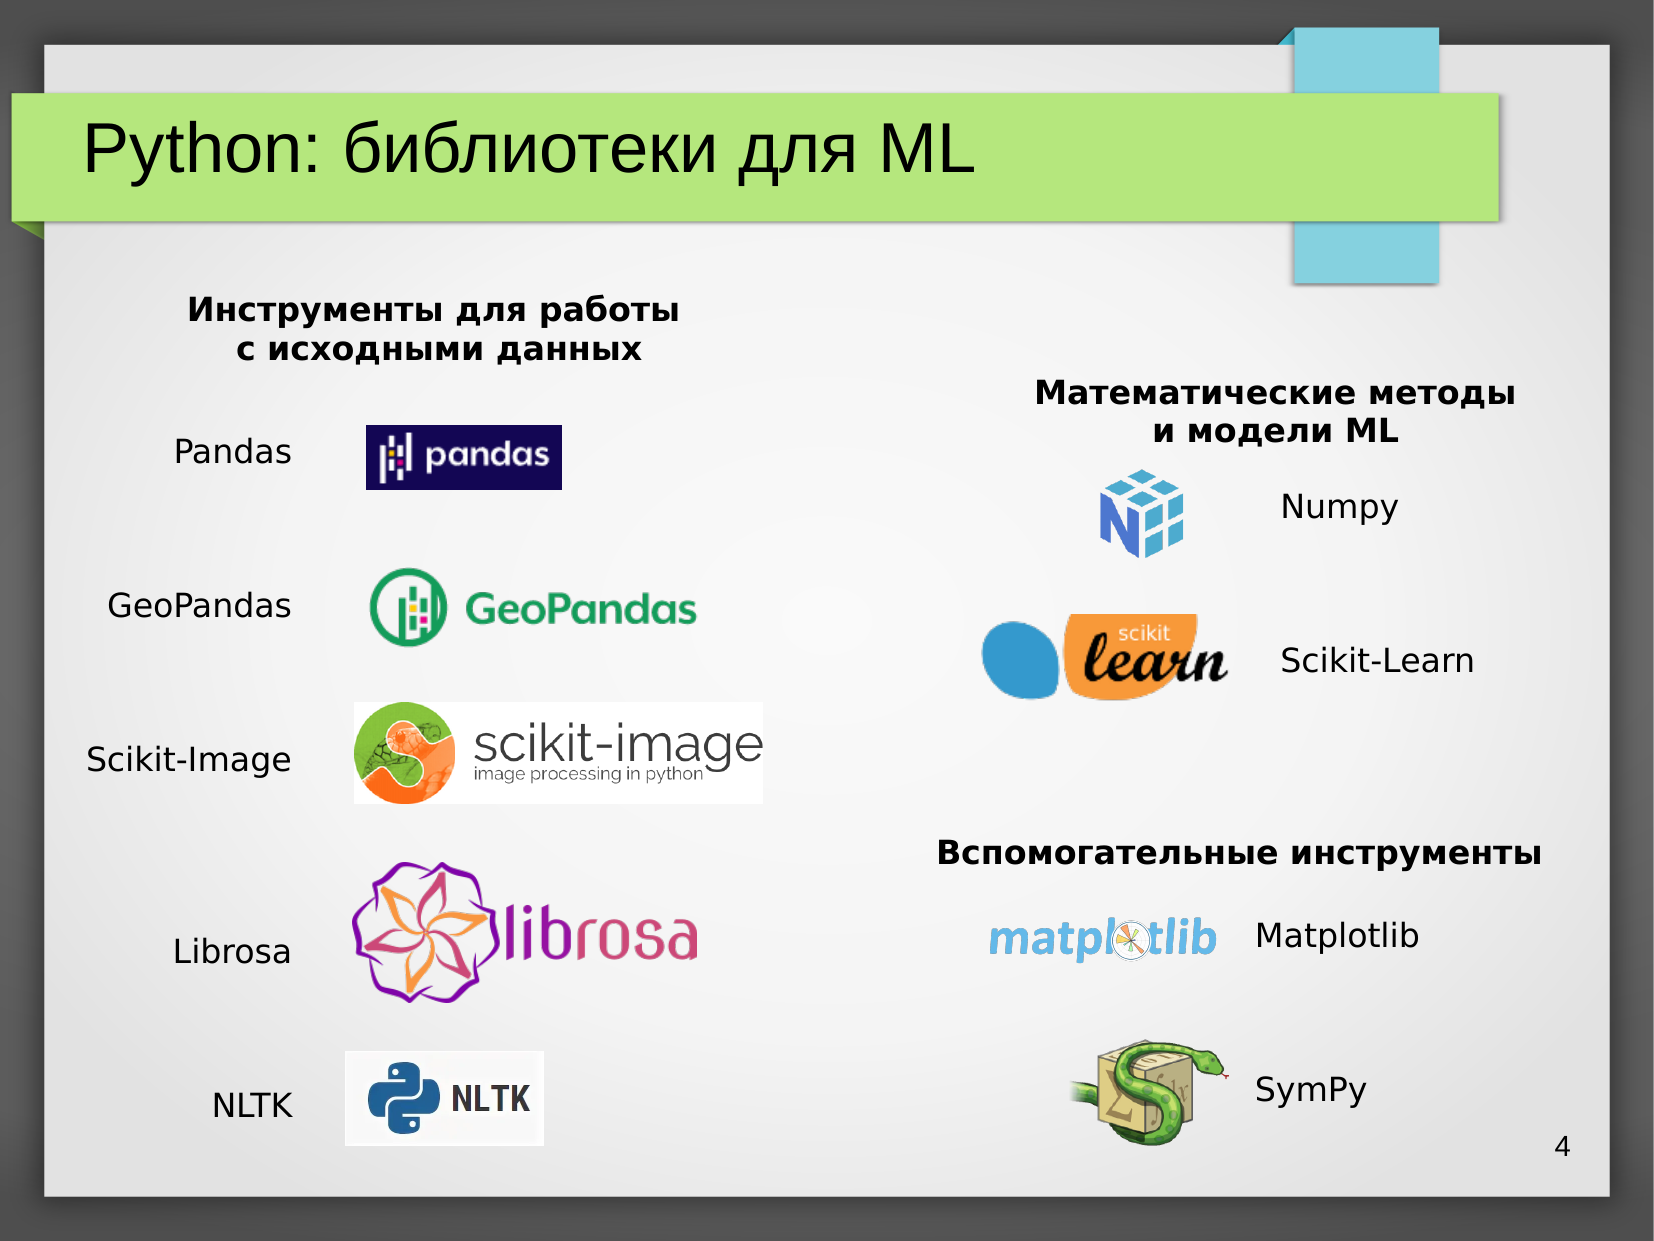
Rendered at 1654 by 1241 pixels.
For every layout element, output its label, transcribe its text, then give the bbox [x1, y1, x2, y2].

text_box Pandas GeoPandas Scikit-Image Librosa NLTK [70, 425, 308, 1134]
text_box Matplotlib SymPy [1240, 909, 1484, 1117]
picture [0, 0, 1654, 1241]
text_box Инструменты для работы с исходными данных [64, 283, 815, 376]
text_box Математические методы и модели ML [1003, 366, 1548, 458]
text_box Numpy Scikit-Learn [1265, 480, 1533, 689]
title Python: библиотеки для ML [82, 106, 1264, 189]
text_box Вспомогательные инструменты [921, 826, 1571, 886]
